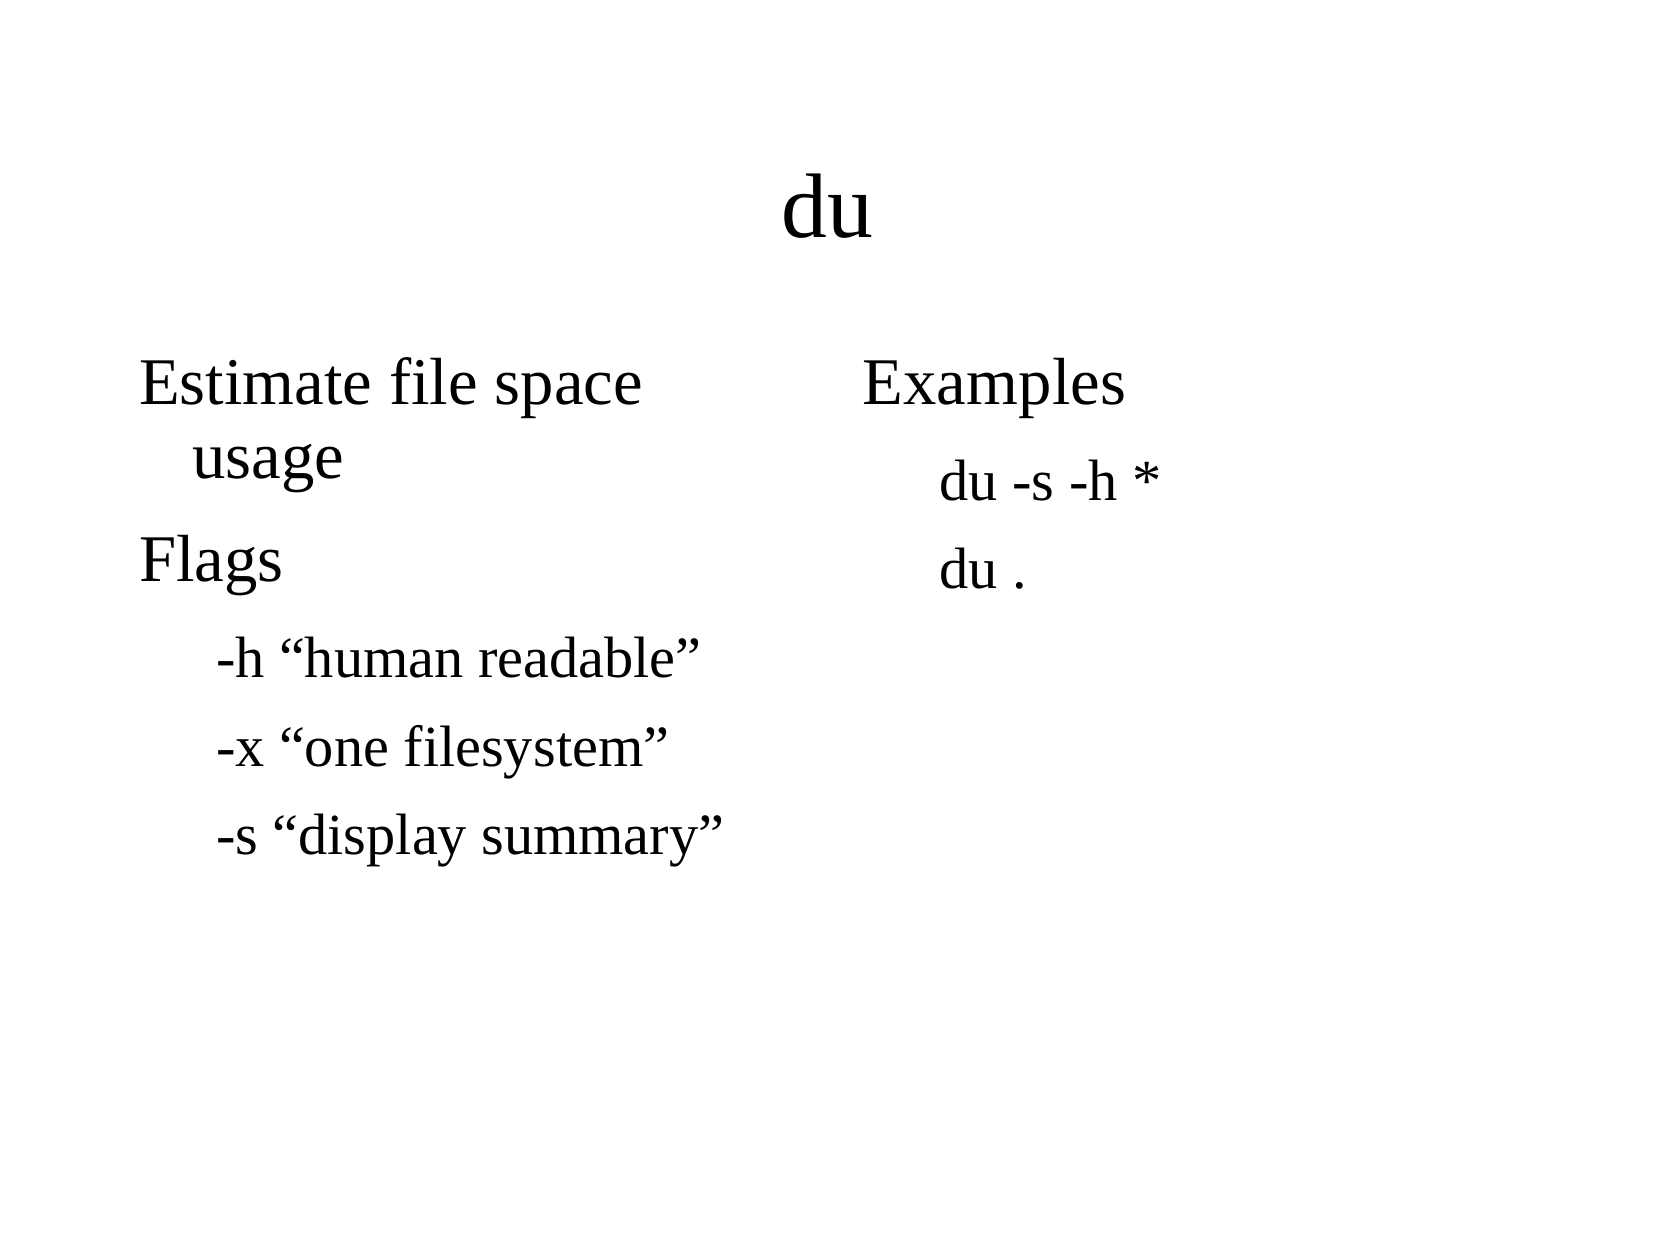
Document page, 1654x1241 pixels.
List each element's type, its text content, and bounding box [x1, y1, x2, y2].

list Estimate file space usage Flags -h “human readable” -x “one filesystem” -s “display summary” [121, 344, 811, 1127]
title du [121, 102, 1534, 311]
list Examples du -s -h * du . [844, 344, 1534, 1127]
